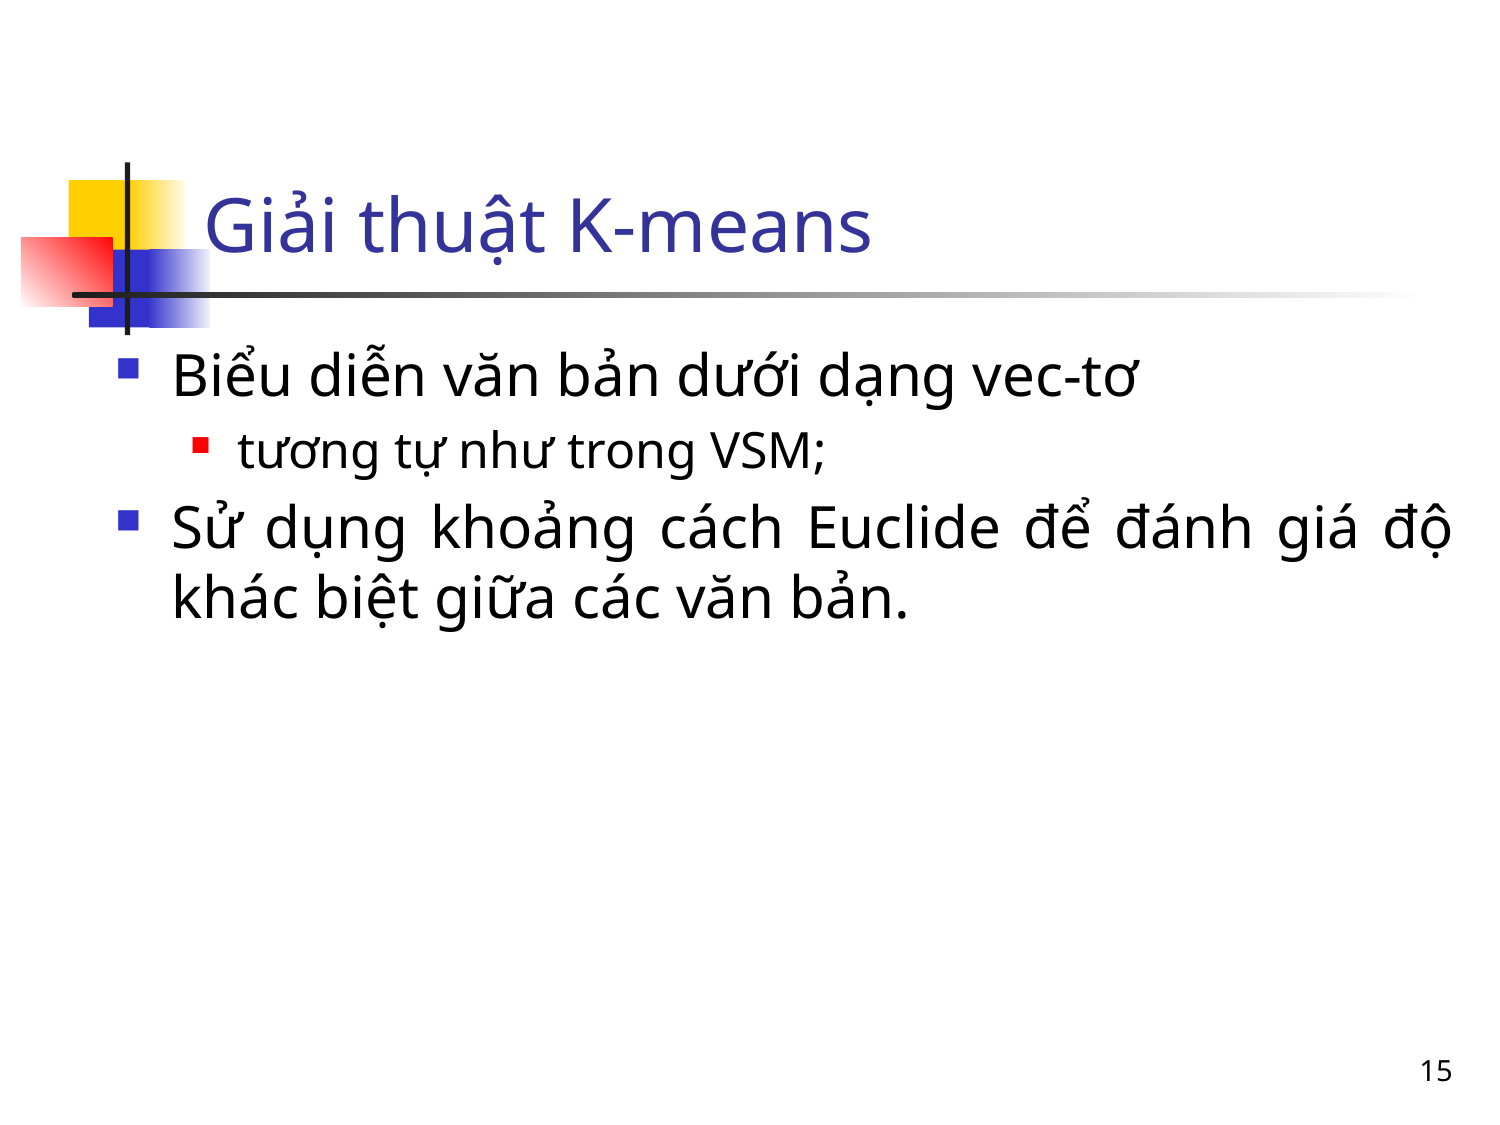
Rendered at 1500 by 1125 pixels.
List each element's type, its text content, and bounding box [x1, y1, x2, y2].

slide_number <number> [1155, 1024, 1468, 1100]
title Giải thuật K-means [188, 35, 1468, 275]
list Biểu diễn văn bản dưới dạng vec-tơ tương tự như trong VSM; Sử dụng khoảng cách Euclide để đánh giá độ khác biệt giữa các văn bản. [100, 331, 1469, 1025]
